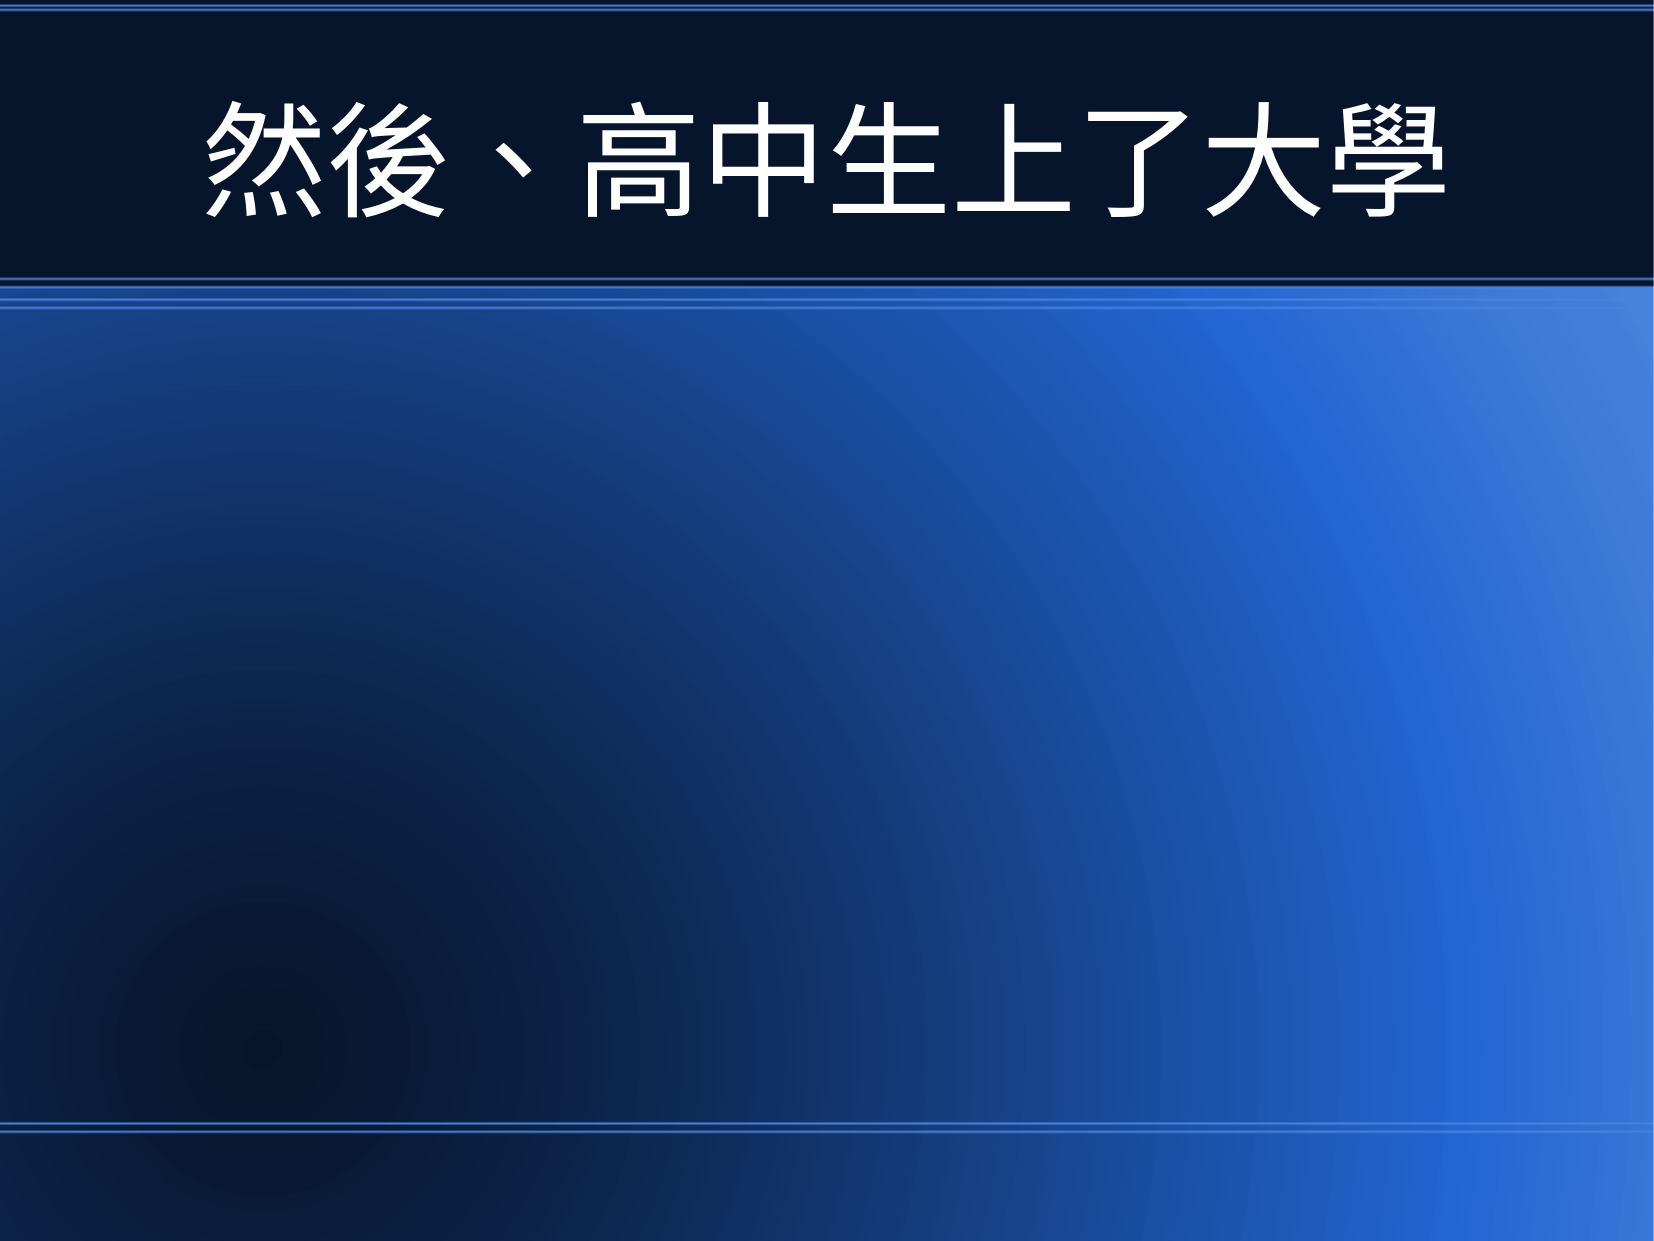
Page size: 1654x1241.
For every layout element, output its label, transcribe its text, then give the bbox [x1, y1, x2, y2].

title 然後、高中生上了大學 [82, 49, 1571, 257]
picture [0, 0, 1654, 1241]
